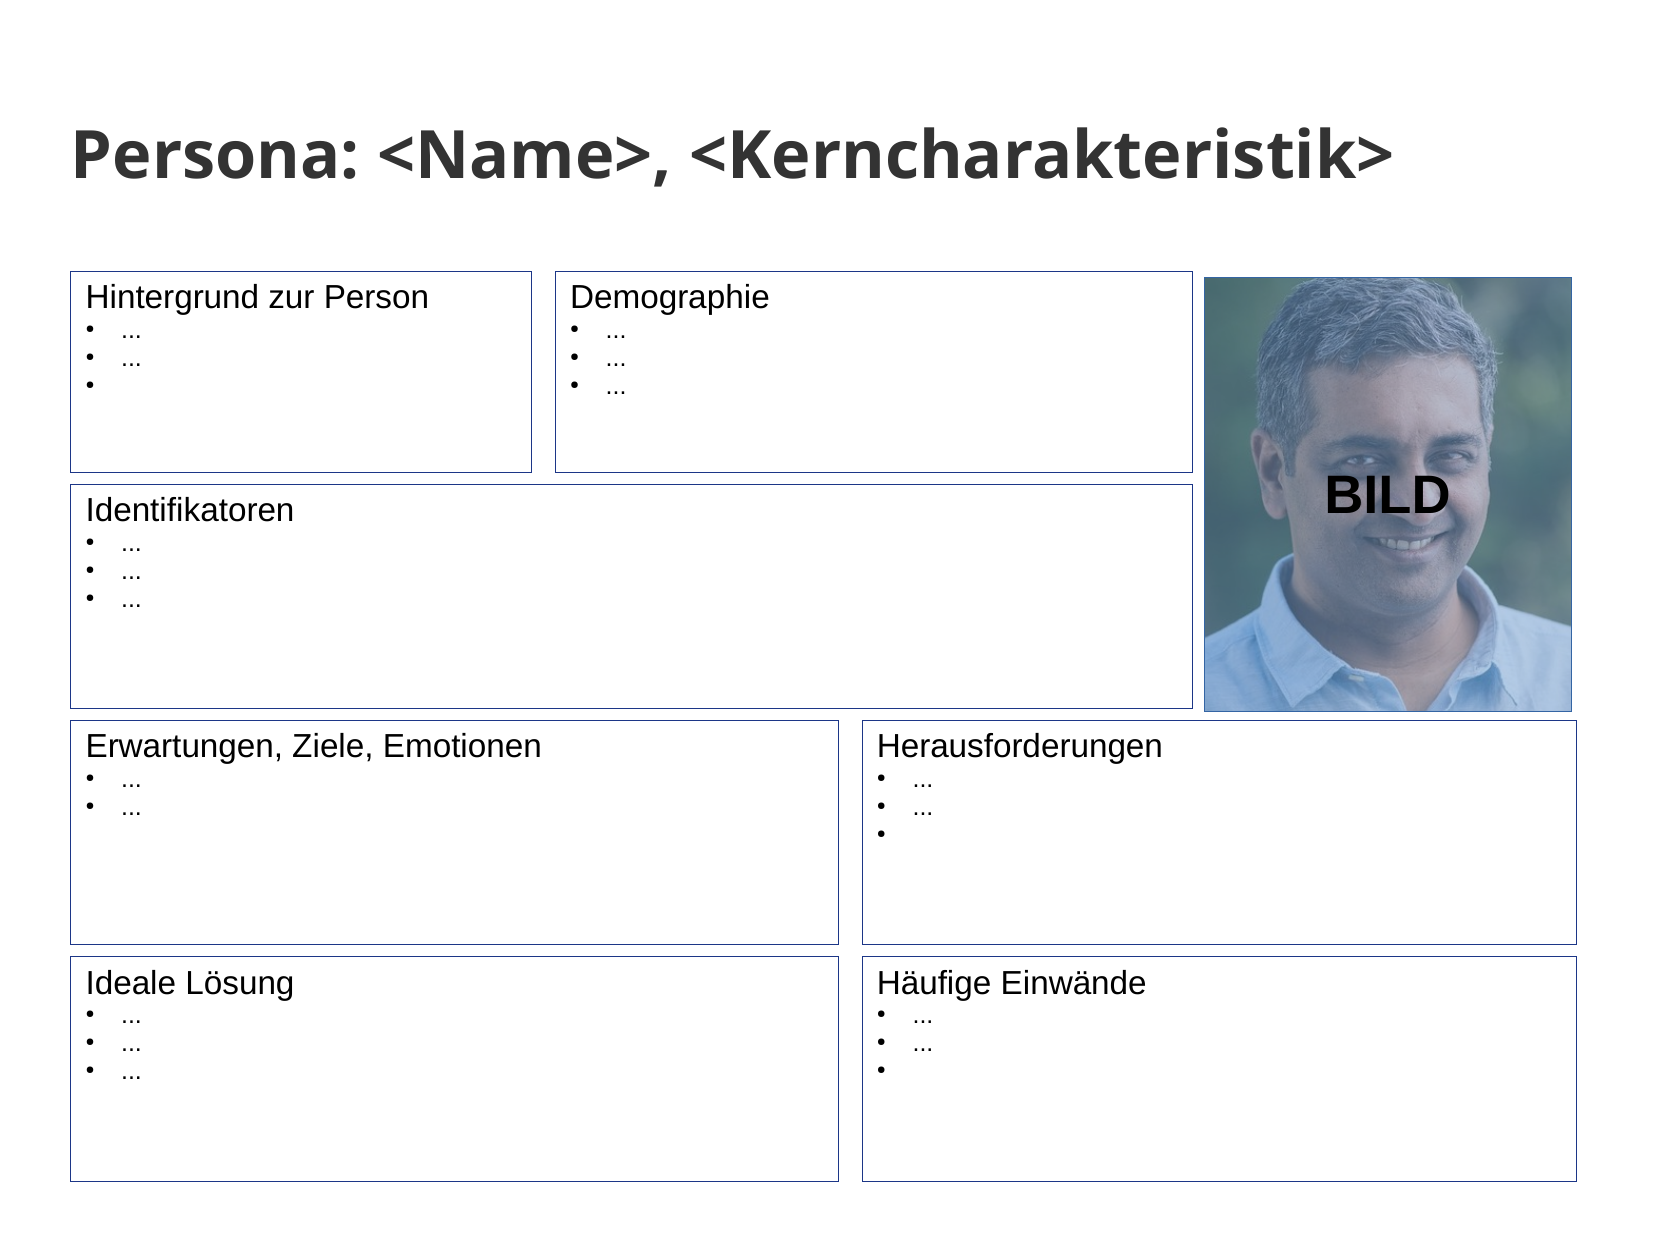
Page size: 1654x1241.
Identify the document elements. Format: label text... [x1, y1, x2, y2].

title Persona: <Name>, <Kerncharakteristik> [70, 49, 1571, 257]
text_box Ideale Lösung ... ... ... [70, 956, 839, 1182]
text_box Herausforderungen ... ... [862, 720, 1577, 945]
text_box Hintergrund zur Person ... ... [70, 271, 532, 473]
text_box Identifikatoren ... ... ... [70, 484, 1193, 709]
text_box Erwartungen, Ziele, Emotionen ... ... [70, 720, 839, 945]
text_box Demographie ... ... ... [555, 271, 1193, 473]
text_box BILD [1204, 277, 1572, 712]
text_box Häufige Einwände ... ... [862, 956, 1577, 1182]
